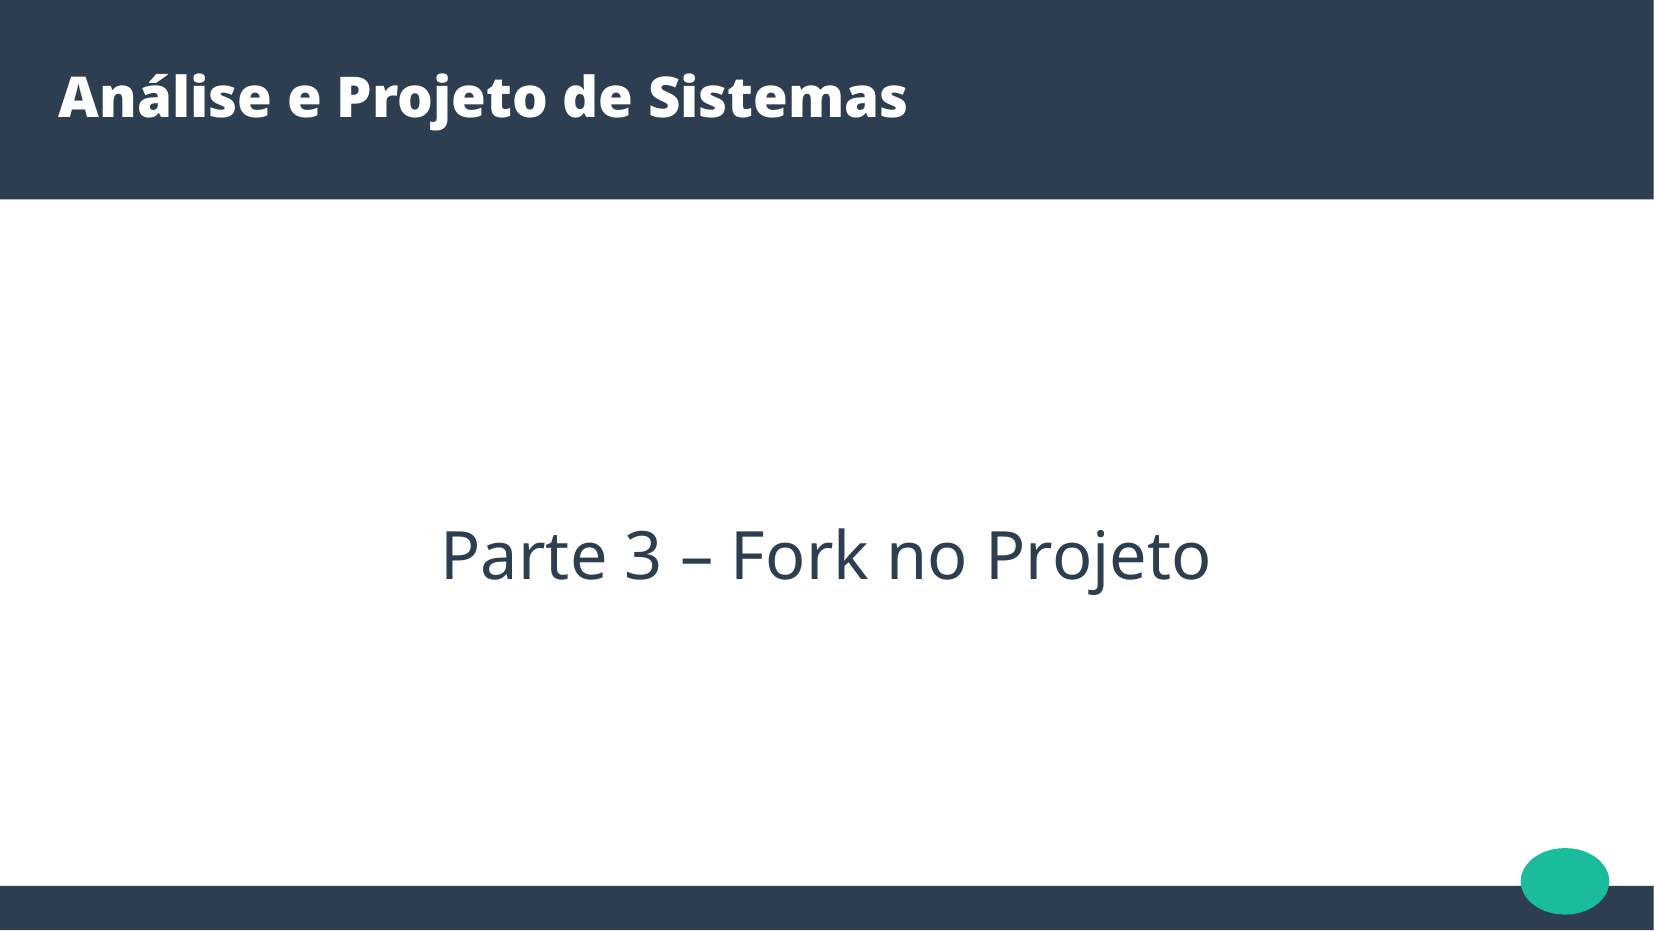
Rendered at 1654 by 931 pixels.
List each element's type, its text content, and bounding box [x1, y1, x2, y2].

subtitle Parte 3 – Fork no Projeto [59, 243, 1595, 864]
title Análise e Projeto de Sistemas [59, 37, 1595, 156]
